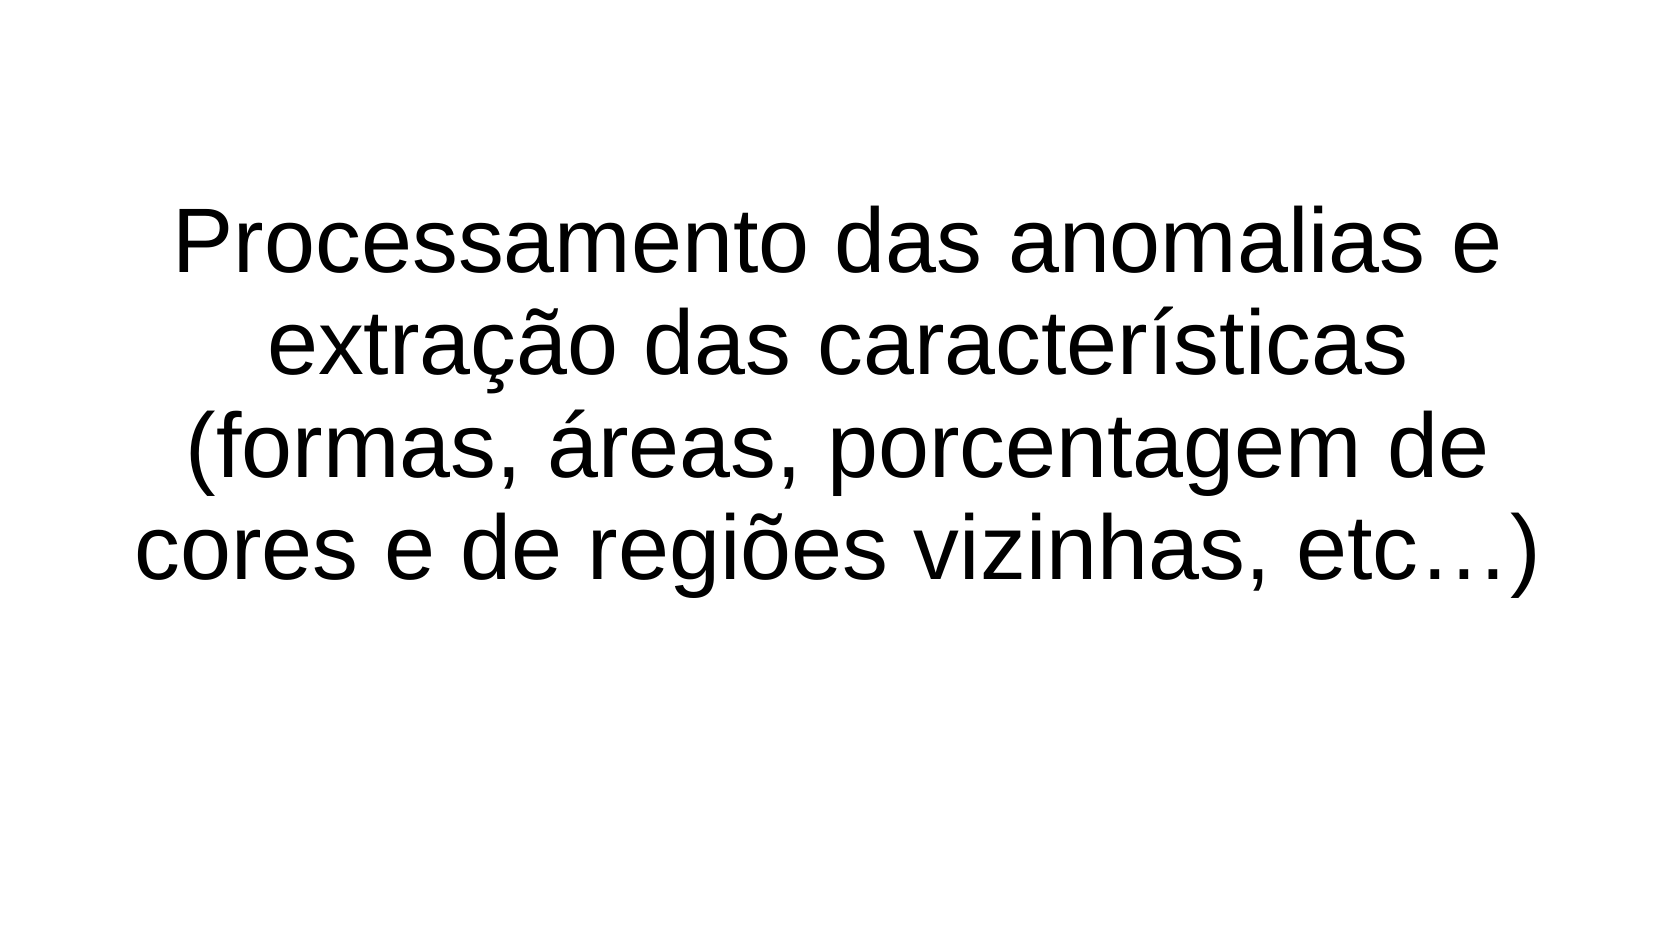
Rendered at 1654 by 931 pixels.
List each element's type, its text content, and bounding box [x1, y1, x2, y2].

title Processamento das anomalias e extração das características (formas, áreas, porcentagem de cores e de regiões vizinhas, etc…) [94, 188, 1583, 600]
